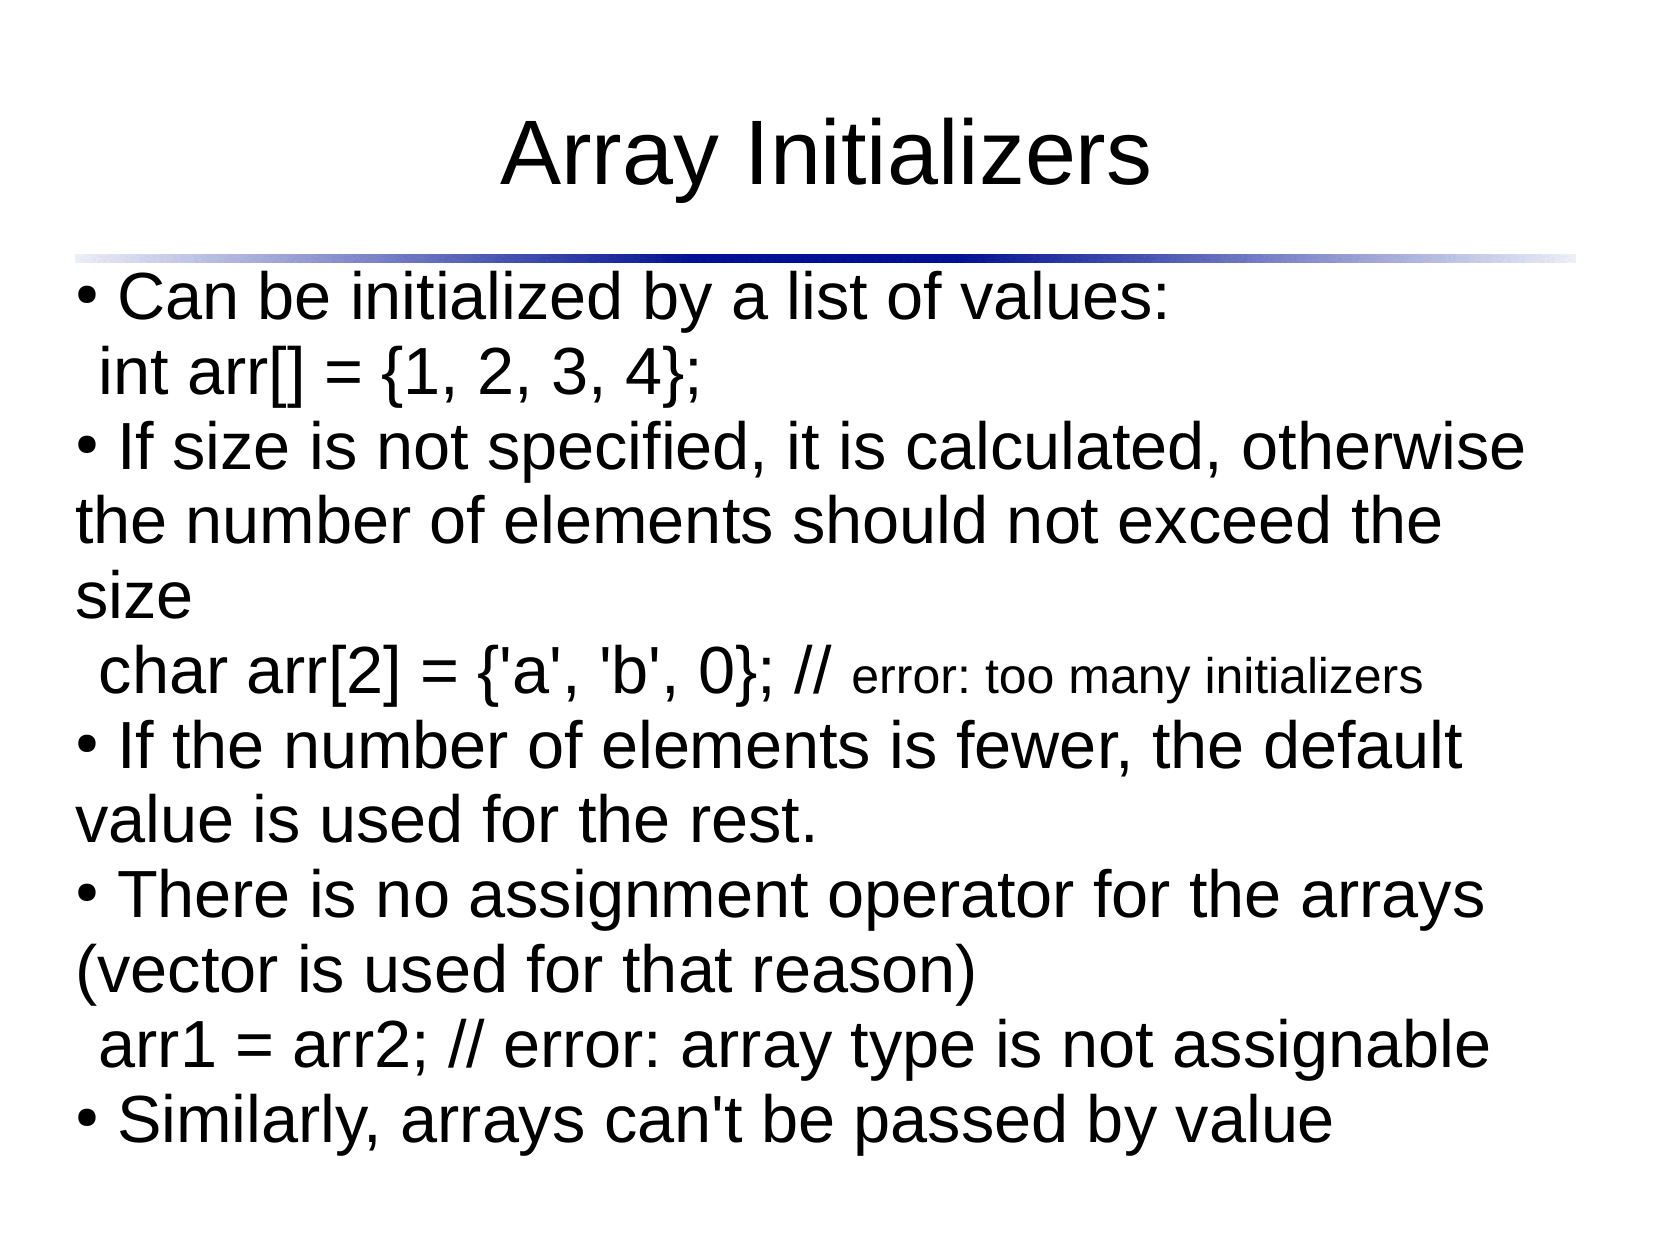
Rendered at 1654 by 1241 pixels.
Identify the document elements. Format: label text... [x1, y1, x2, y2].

subtitle Can be initialized by a list of values: int arr[] = {1, 2, 3, 4}; If size is not specified, it is calculated, otherwise the number of elements should not exceed the size char arr[2] = {'a', 'b', 0}; // error: too many initializers If the number of elements is fewer, the default value is used for the rest. There is no assignment operator for the arrays (vector is used for that reason) arr1 = arr2; // error: array type is not assignable Similarly, arrays can't be passed by value [75, 263, 1564, 1228]
picture [75, 254, 1576, 263]
title Array Initializers [82, 65, 1571, 241]
